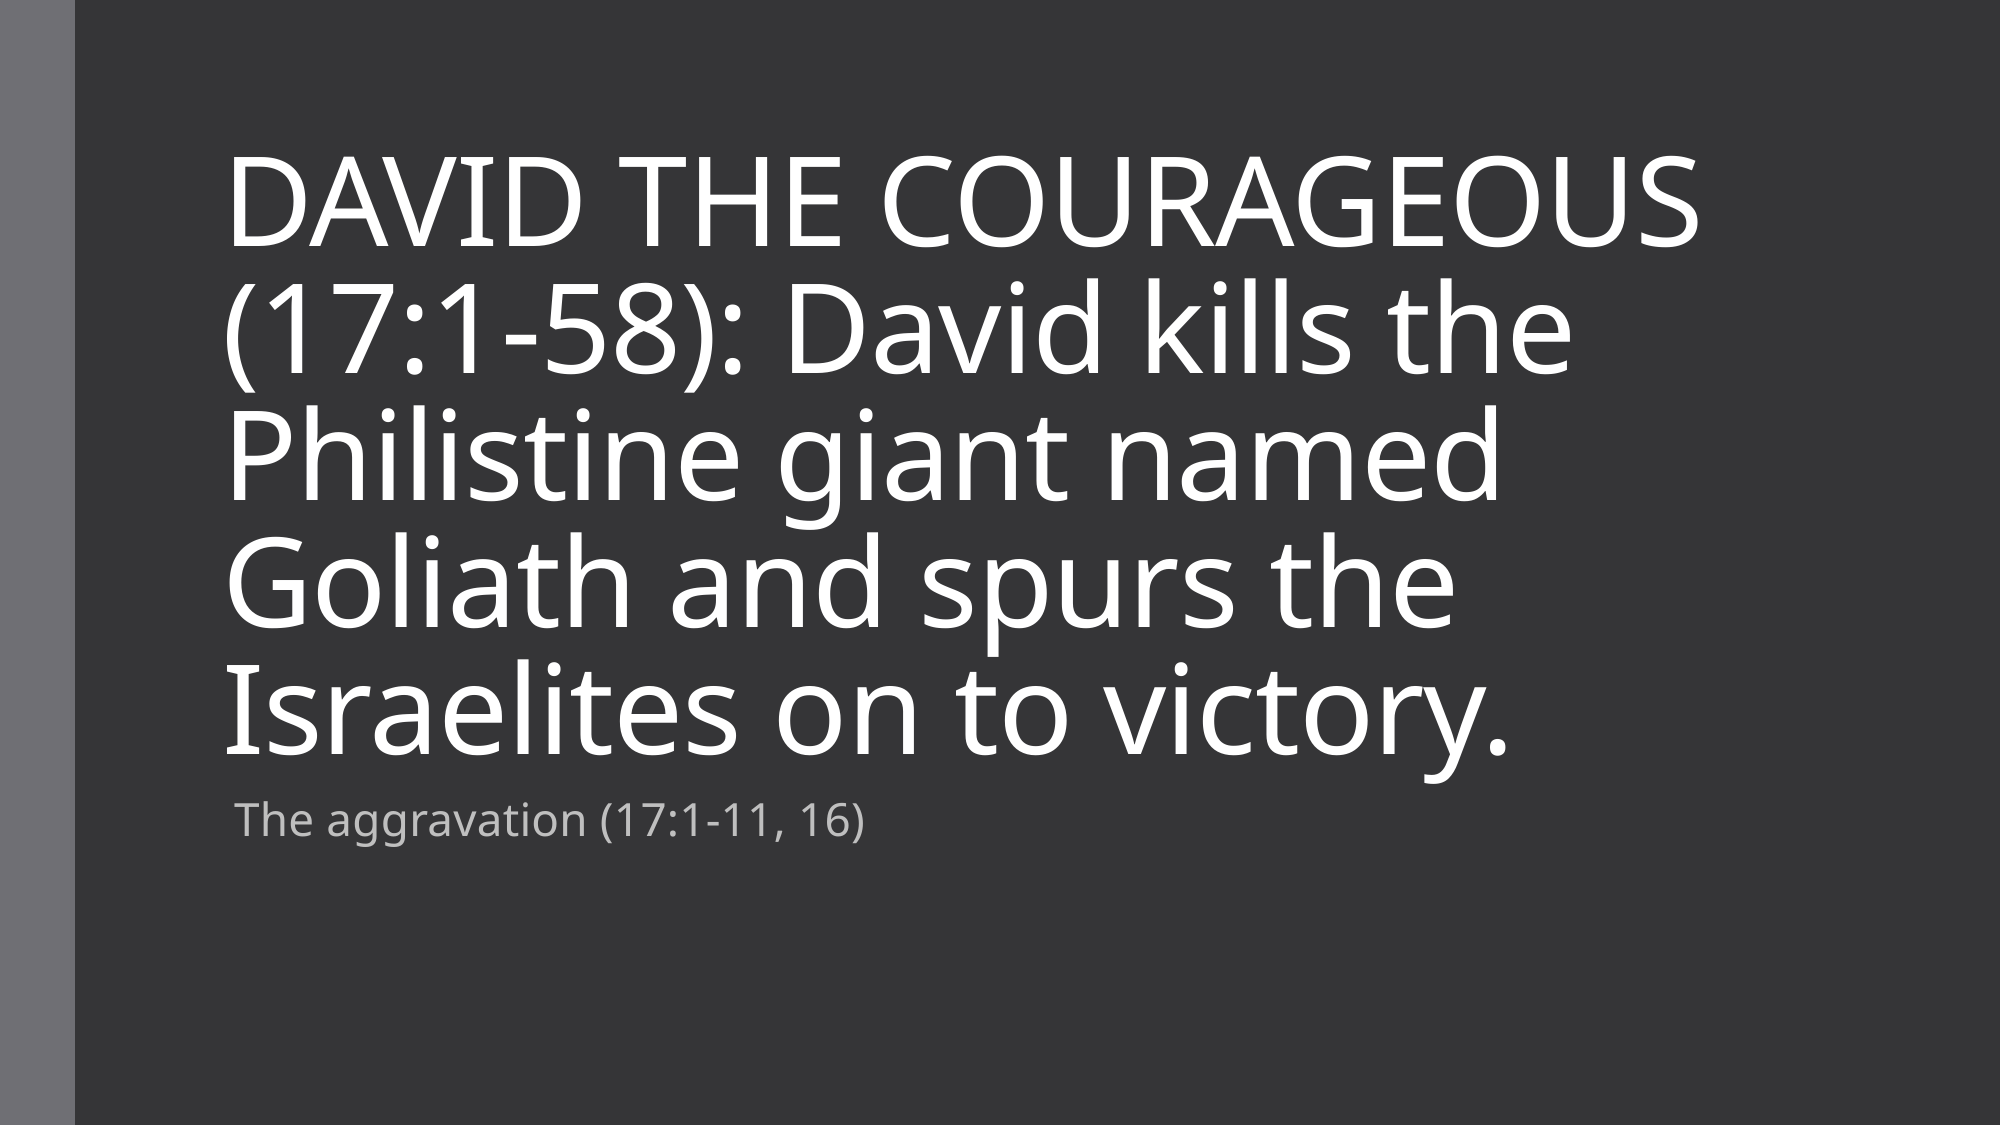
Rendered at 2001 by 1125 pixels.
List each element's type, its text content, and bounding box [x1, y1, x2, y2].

subtitle The aggravation (17:1-11, 16) [206, 787, 1752, 1066]
title DAVID THE COURAGEOUS (17:1-58): David kills the Philistine giant named Goliath and spurs the Israelites on to victory. [206, 124, 1752, 787]
